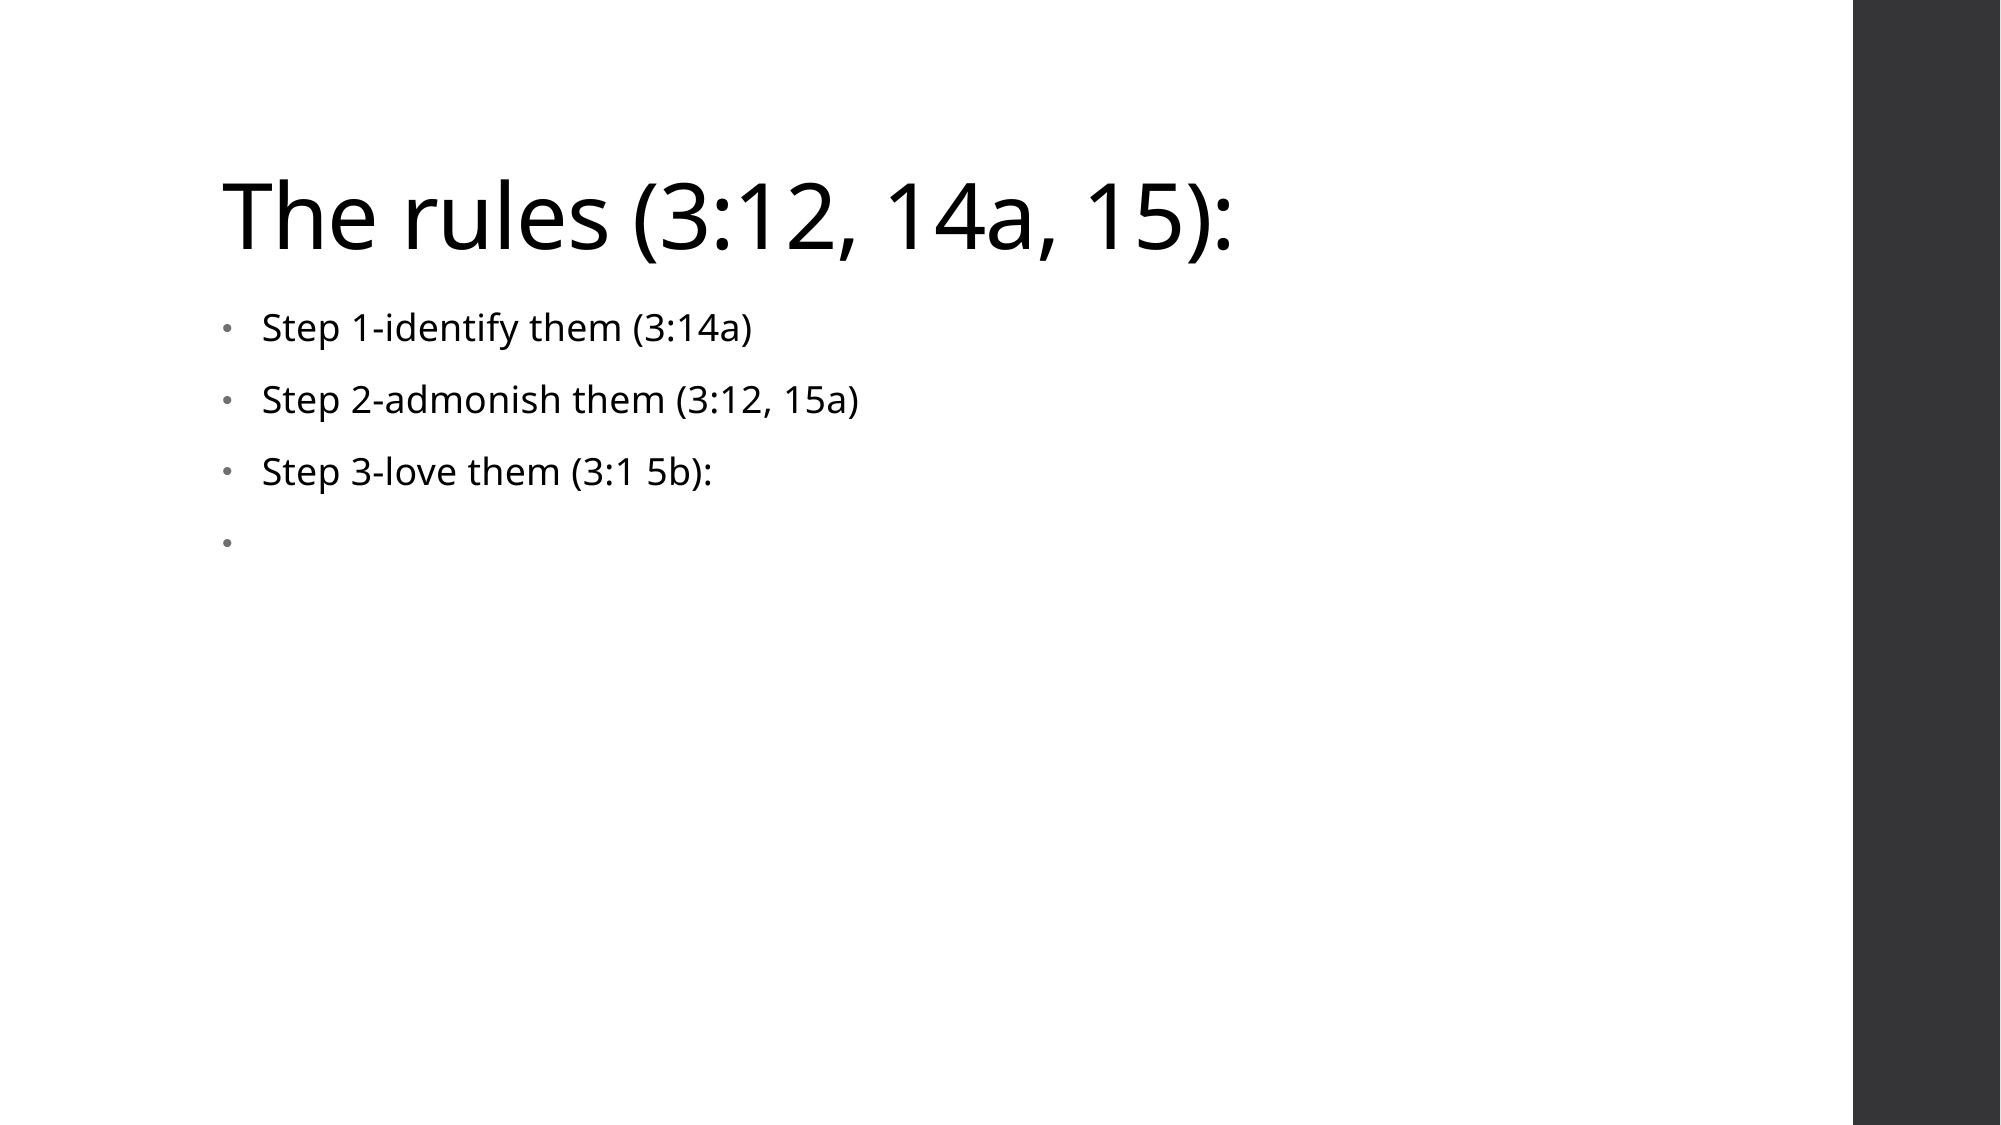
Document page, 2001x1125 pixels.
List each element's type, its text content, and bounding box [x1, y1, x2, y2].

list Step 1-identify them (3:14a) Step 2-admonish them (3:12, 15a) Step 3-love them (3:1 5b): [206, 299, 1617, 1014]
title The rules (3:12, 14a, 15): [206, 60, 1797, 278]
